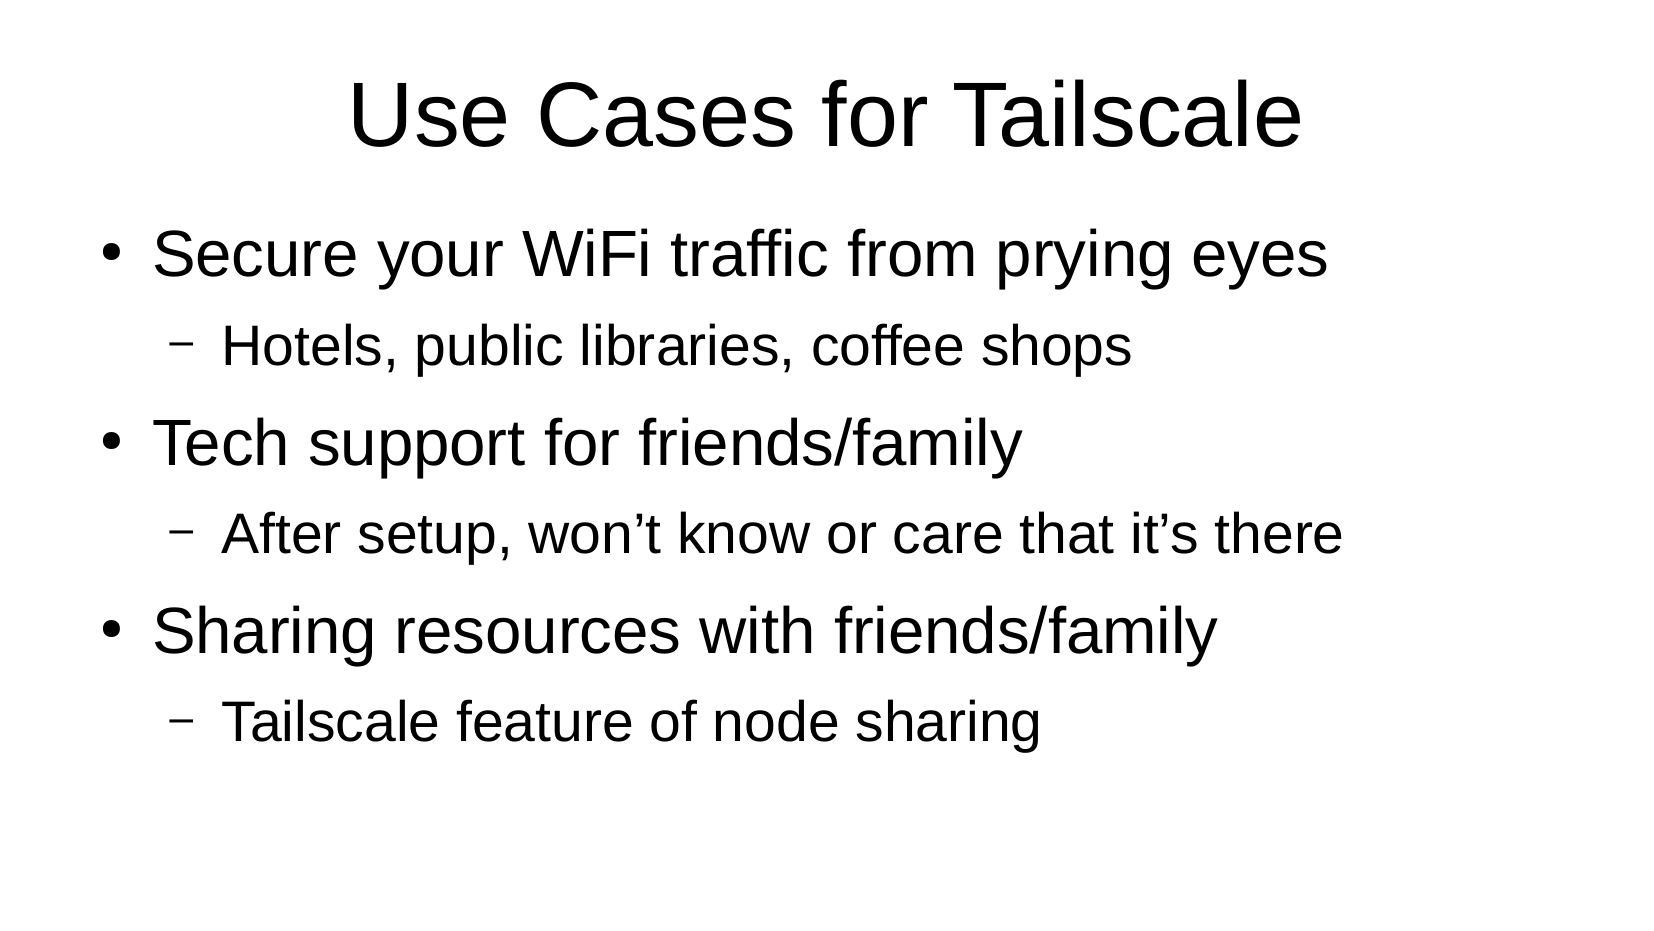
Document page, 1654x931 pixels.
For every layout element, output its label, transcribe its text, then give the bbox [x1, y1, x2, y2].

list Secure your WiFi traffic from prying eyes Hotels, public libraries, coffee shops Tech support for friends/family After setup, won’t know or care that it’s there Sharing resources with friends/family Tailscale feature of node sharing [82, 217, 1571, 758]
title Use Cases for Tailscale [82, 37, 1571, 193]
